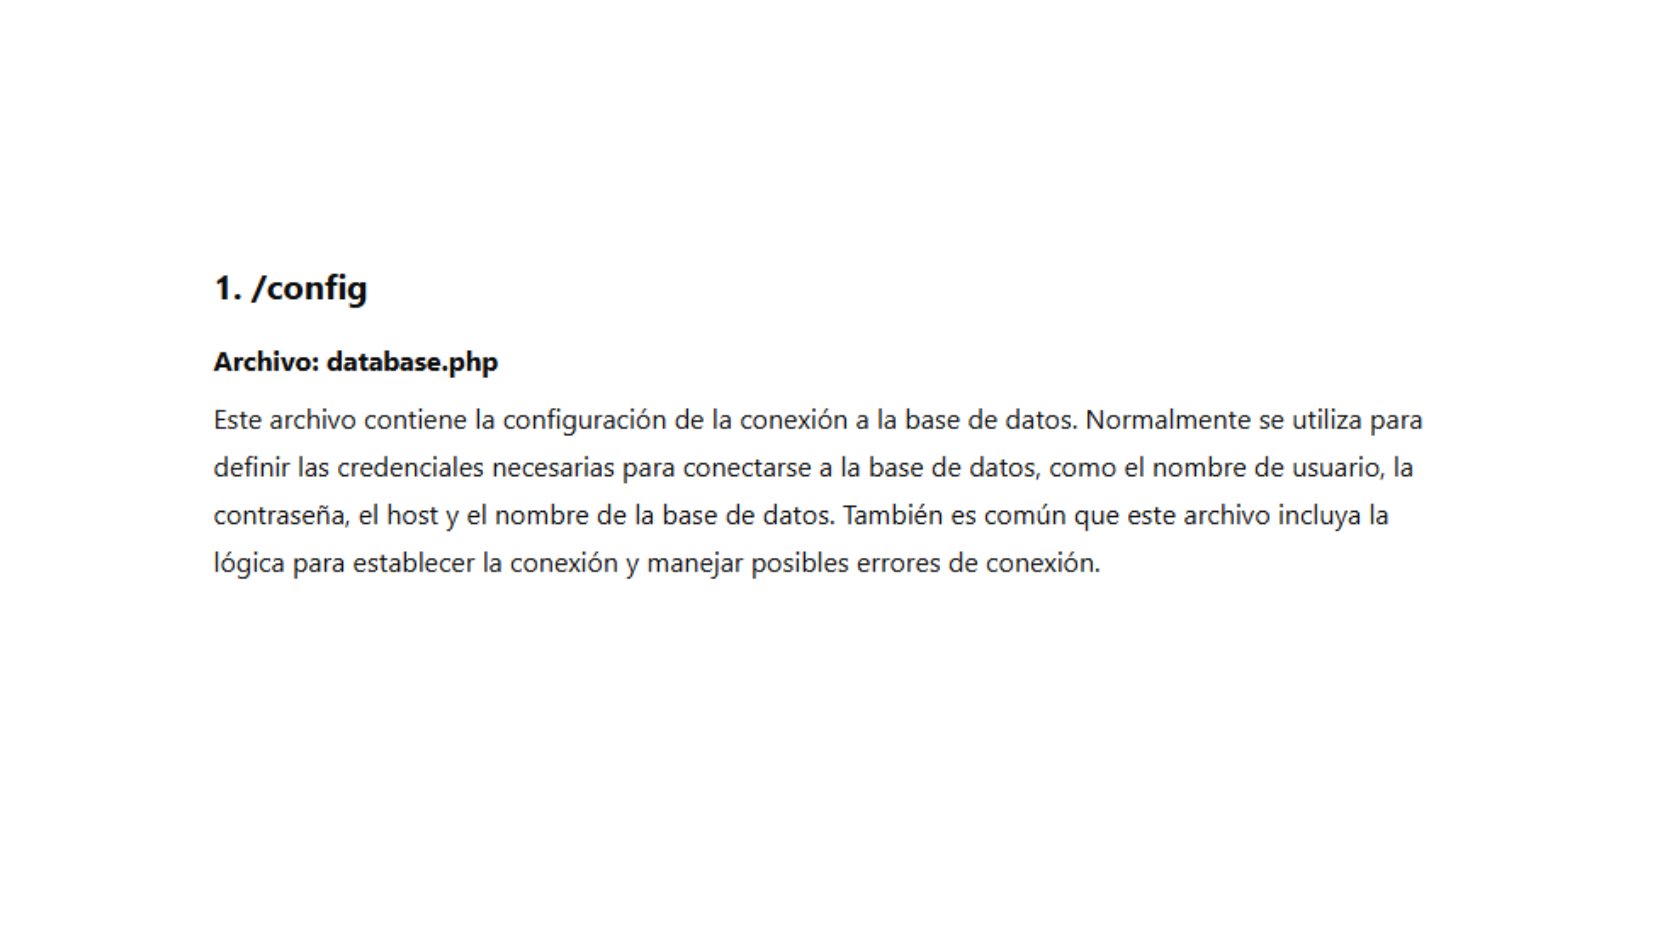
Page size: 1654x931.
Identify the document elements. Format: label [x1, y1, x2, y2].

picture [133, 223, 1477, 591]
